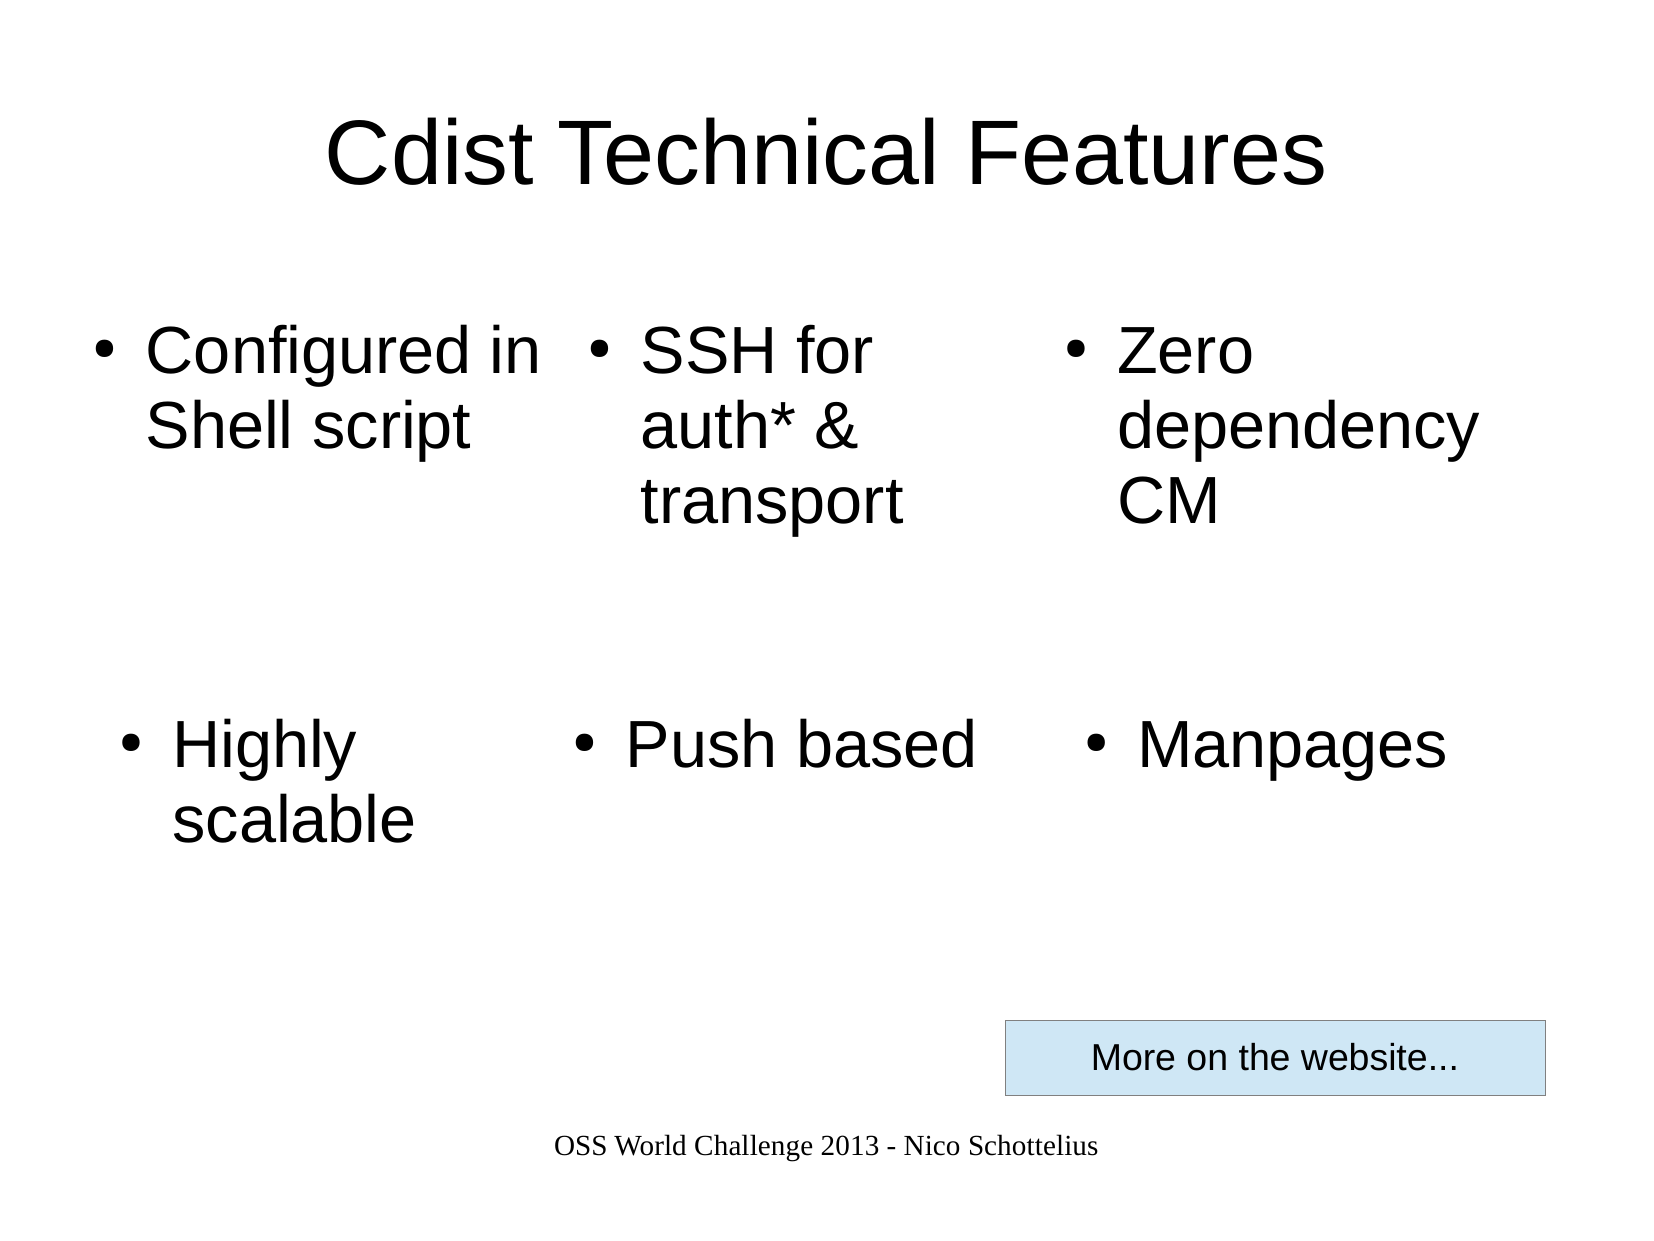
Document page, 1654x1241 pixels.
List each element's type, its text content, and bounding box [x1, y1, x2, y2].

list SSH for auth* & transport [570, 313, 1039, 657]
list Manpages [1066, 706, 1536, 1020]
list Push based [571, 706, 1024, 1051]
list Zero dependency CM [1046, 313, 1516, 657]
title Cdist Technical Features [82, 49, 1571, 257]
list Configured in Shell script [75, 313, 544, 657]
text_box More on the website... [1005, 1020, 1546, 1096]
list Highly scalable [101, 706, 571, 1051]
